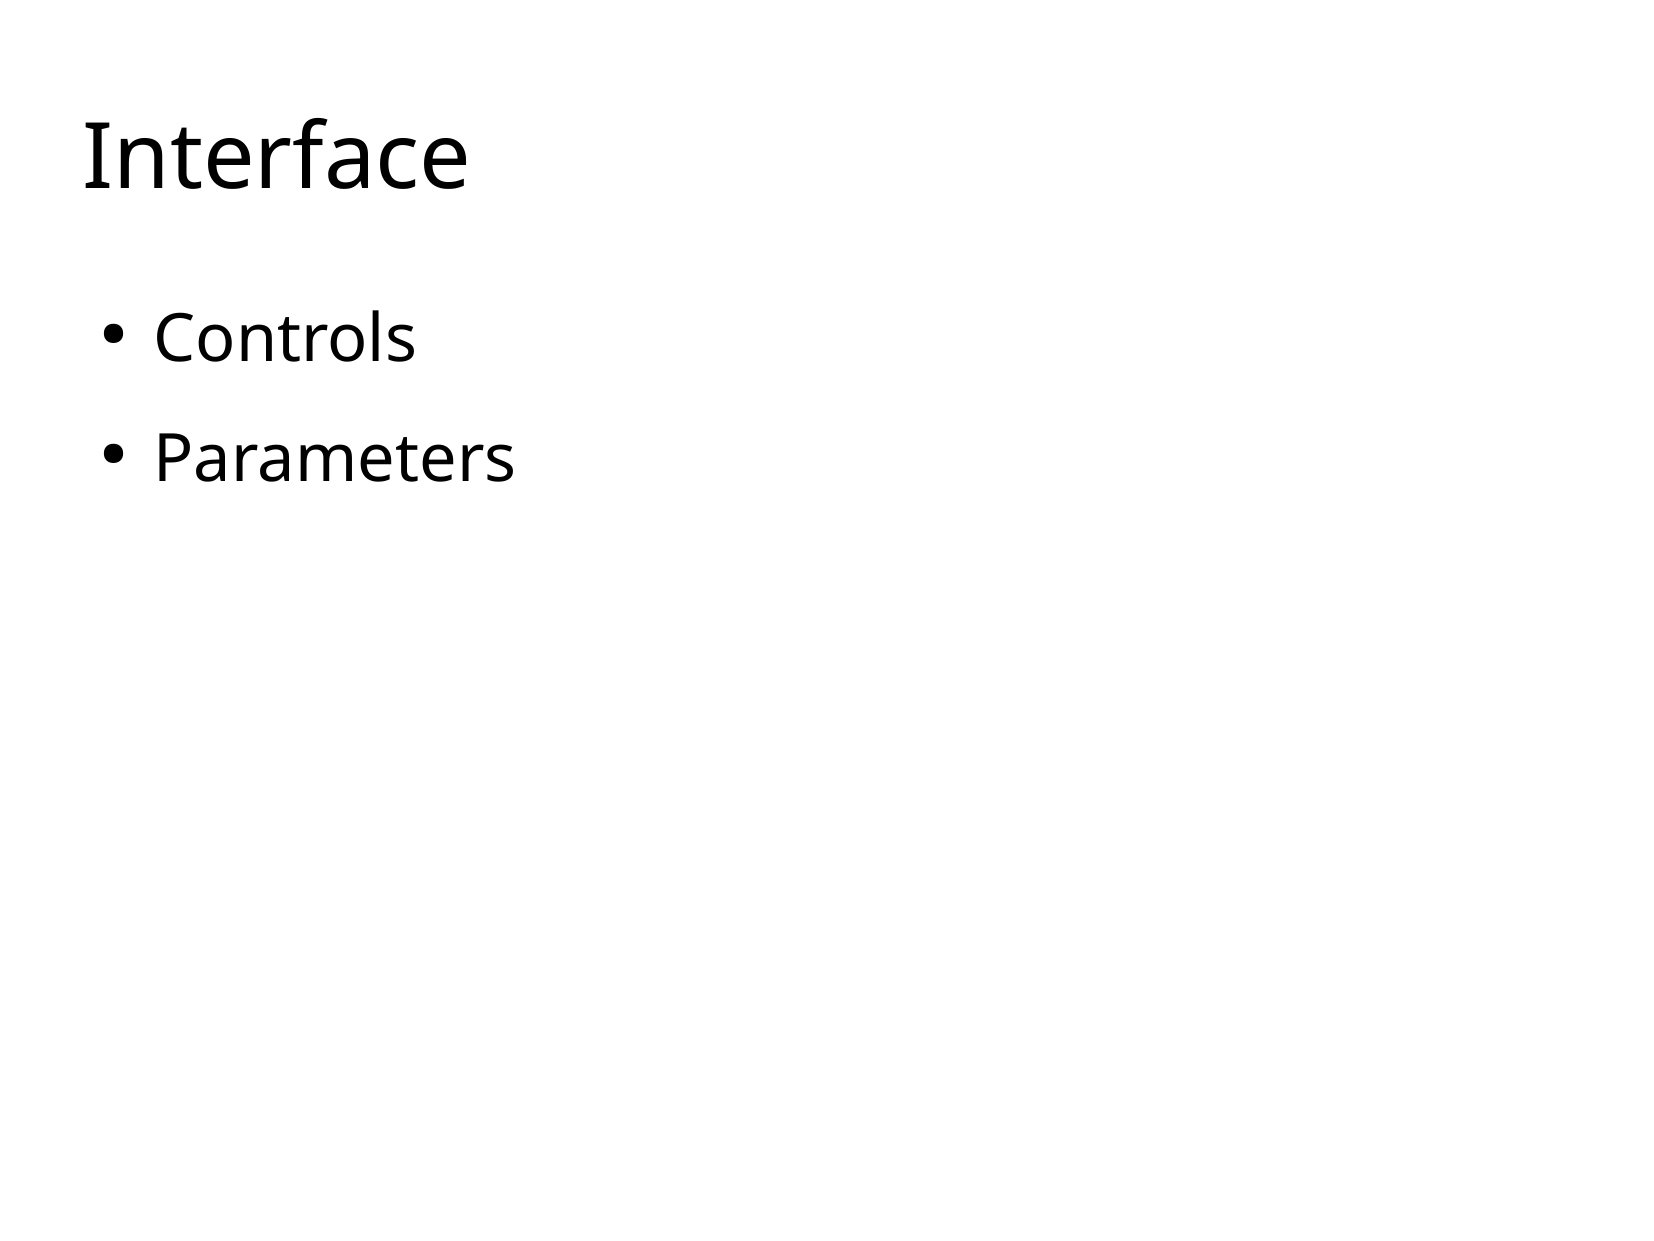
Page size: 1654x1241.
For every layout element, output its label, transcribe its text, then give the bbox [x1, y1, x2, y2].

list Controls Parameters [82, 290, 1571, 1010]
title Interface [82, 49, 1571, 257]
